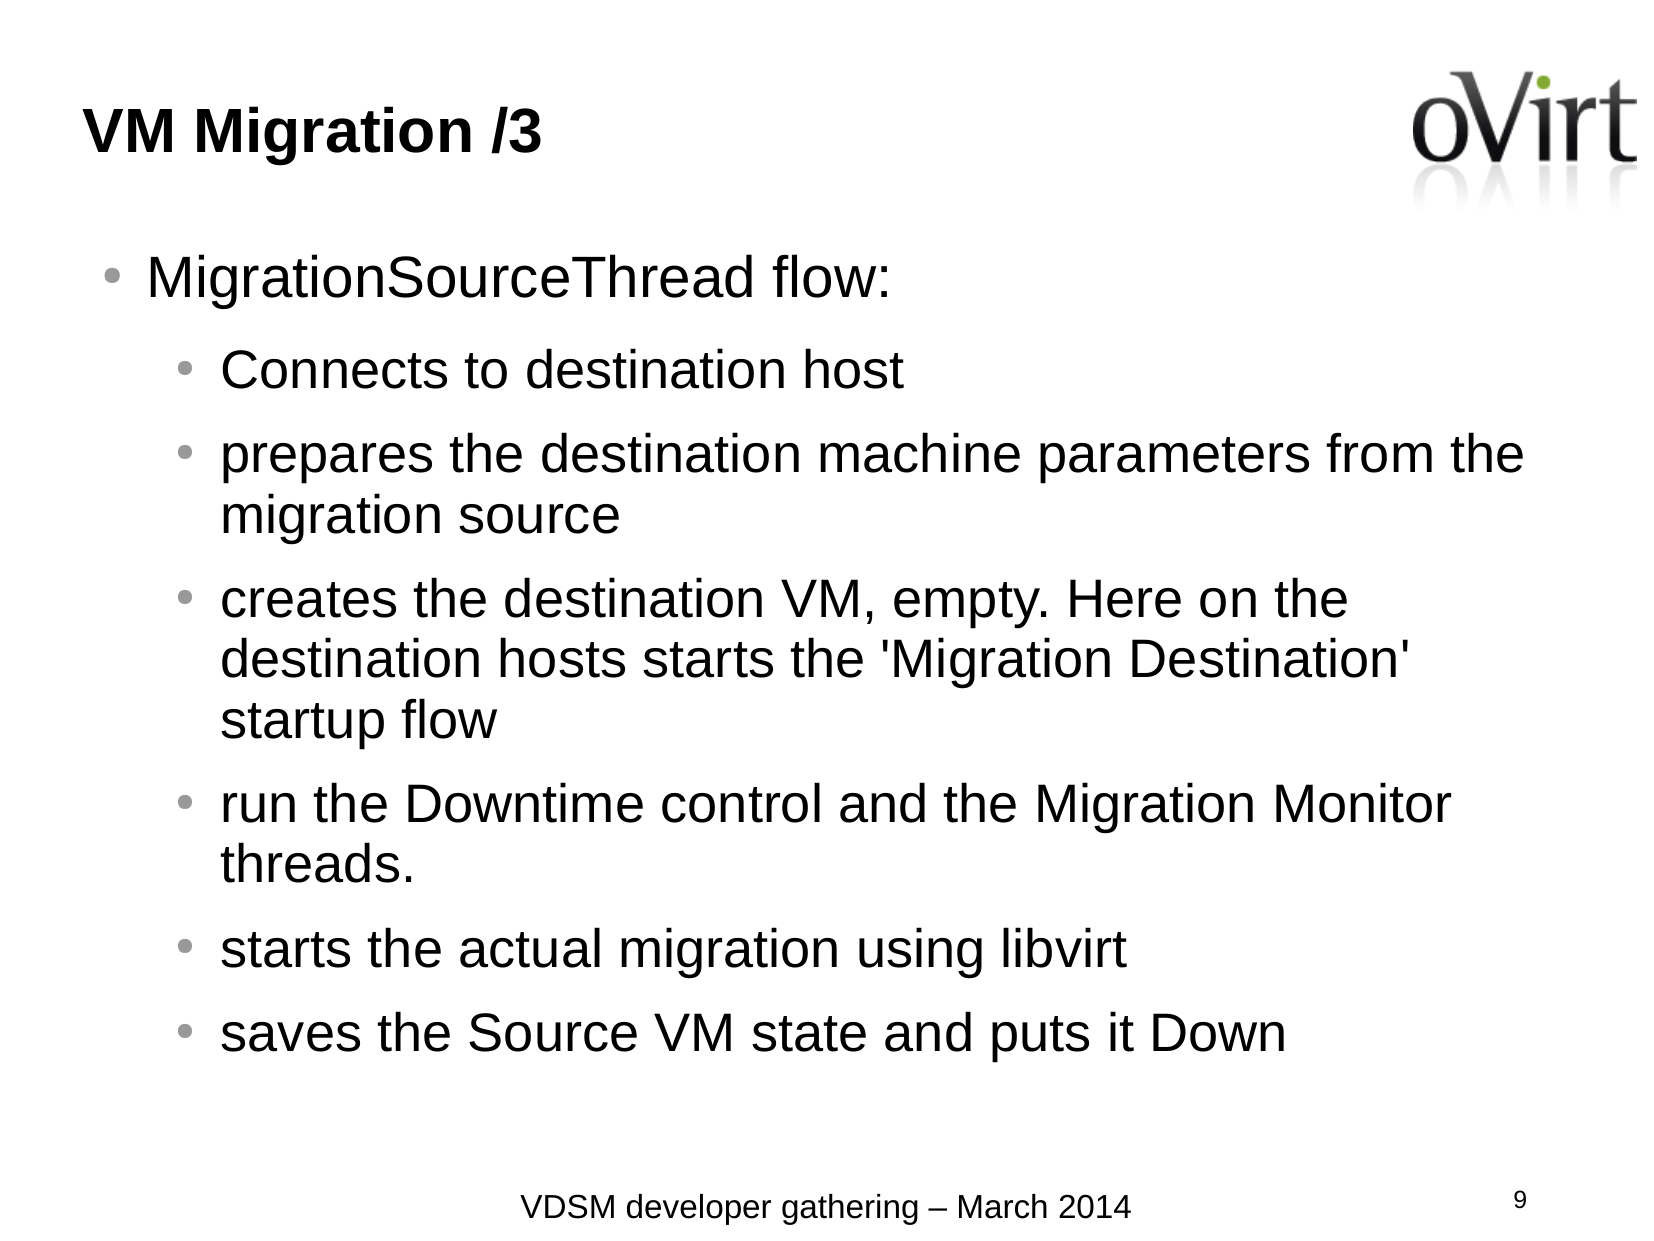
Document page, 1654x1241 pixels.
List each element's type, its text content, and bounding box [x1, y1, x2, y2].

list MigrationSourceThread flow: Connects to destination host prepares the destination machine parameters from the migration source creates the destination VM, empty. Here on the destination hosts starts the 'Migration Destination' startup flow run the Downtime control and the Migration Monitor threads. starts the actual migration using libvirt saves the Source VM state and puts it Down [86, 244, 1576, 1063]
picture [1413, 63, 1637, 212]
title VM Migration /3 [82, 37, 1303, 226]
